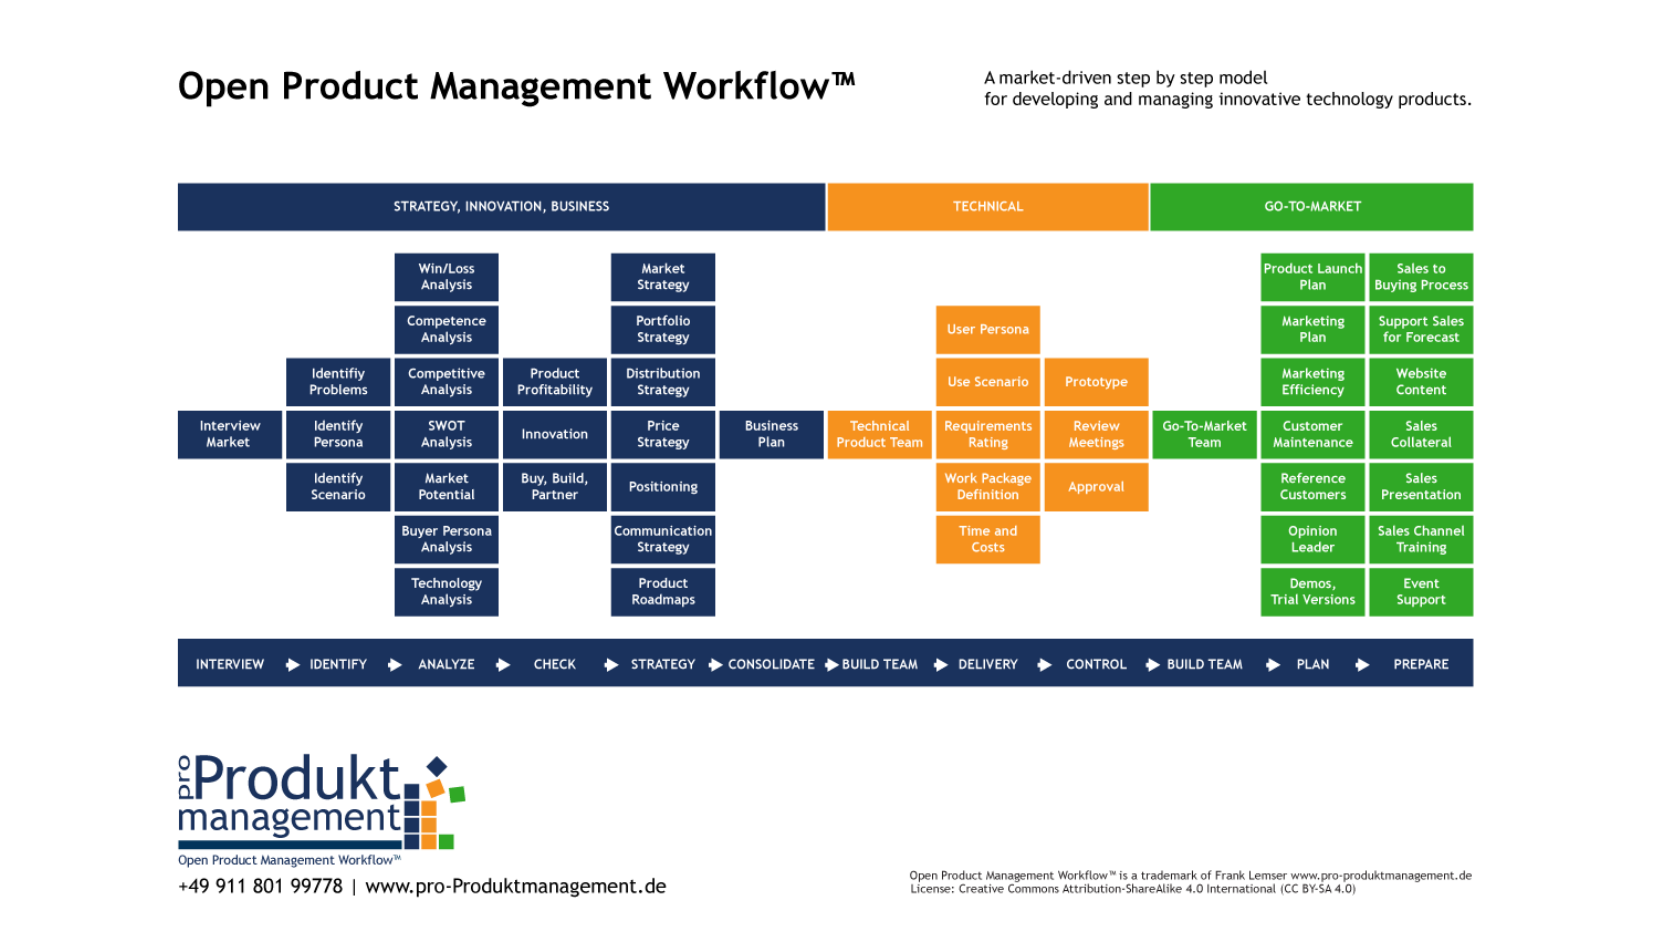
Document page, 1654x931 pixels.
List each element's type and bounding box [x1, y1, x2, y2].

picture [168, 0, 1485, 931]
